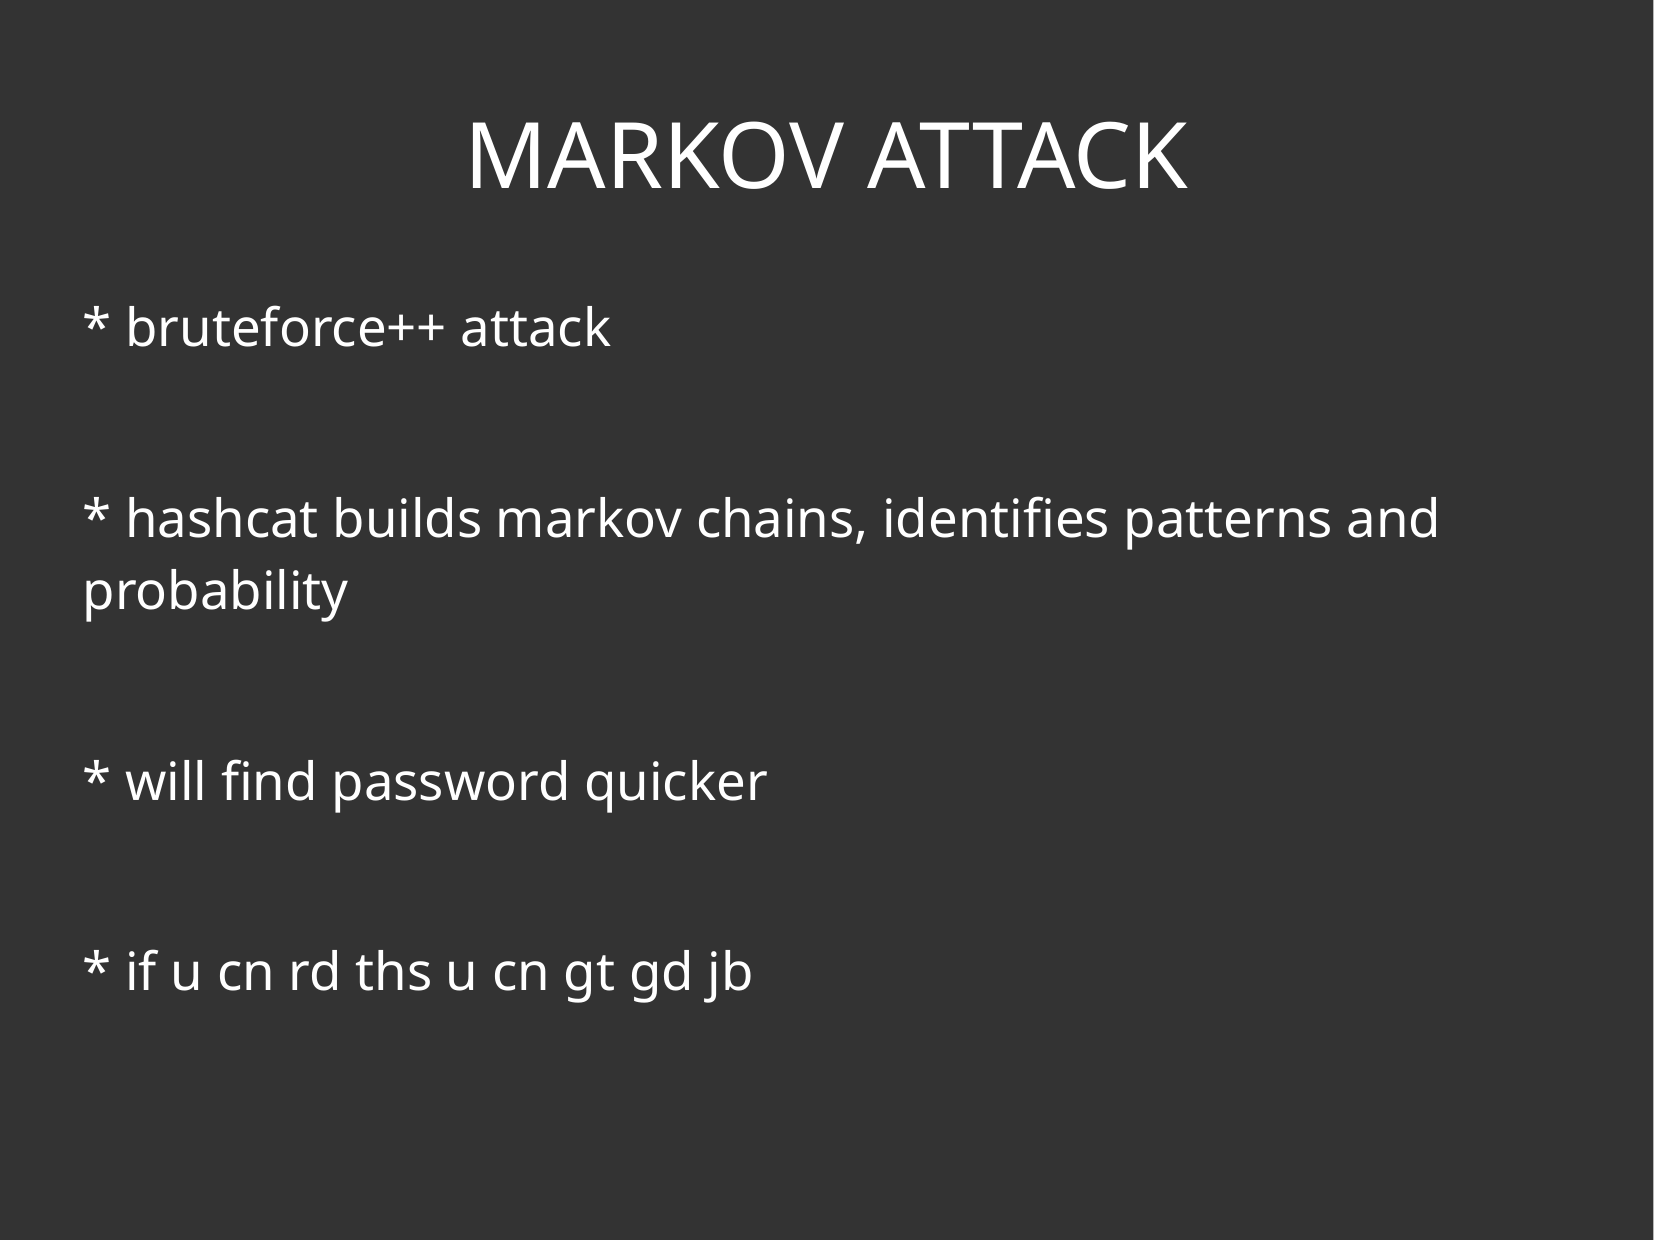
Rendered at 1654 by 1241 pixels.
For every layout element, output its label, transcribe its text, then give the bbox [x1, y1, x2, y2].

list * bruteforce++ attack * hashcat builds markov chains, identifies patterns and probability * will find password quicker * if u cn rd ths u cn gt gd jb [82, 290, 1571, 1010]
title MARKOV ATTACK [82, 49, 1571, 257]
